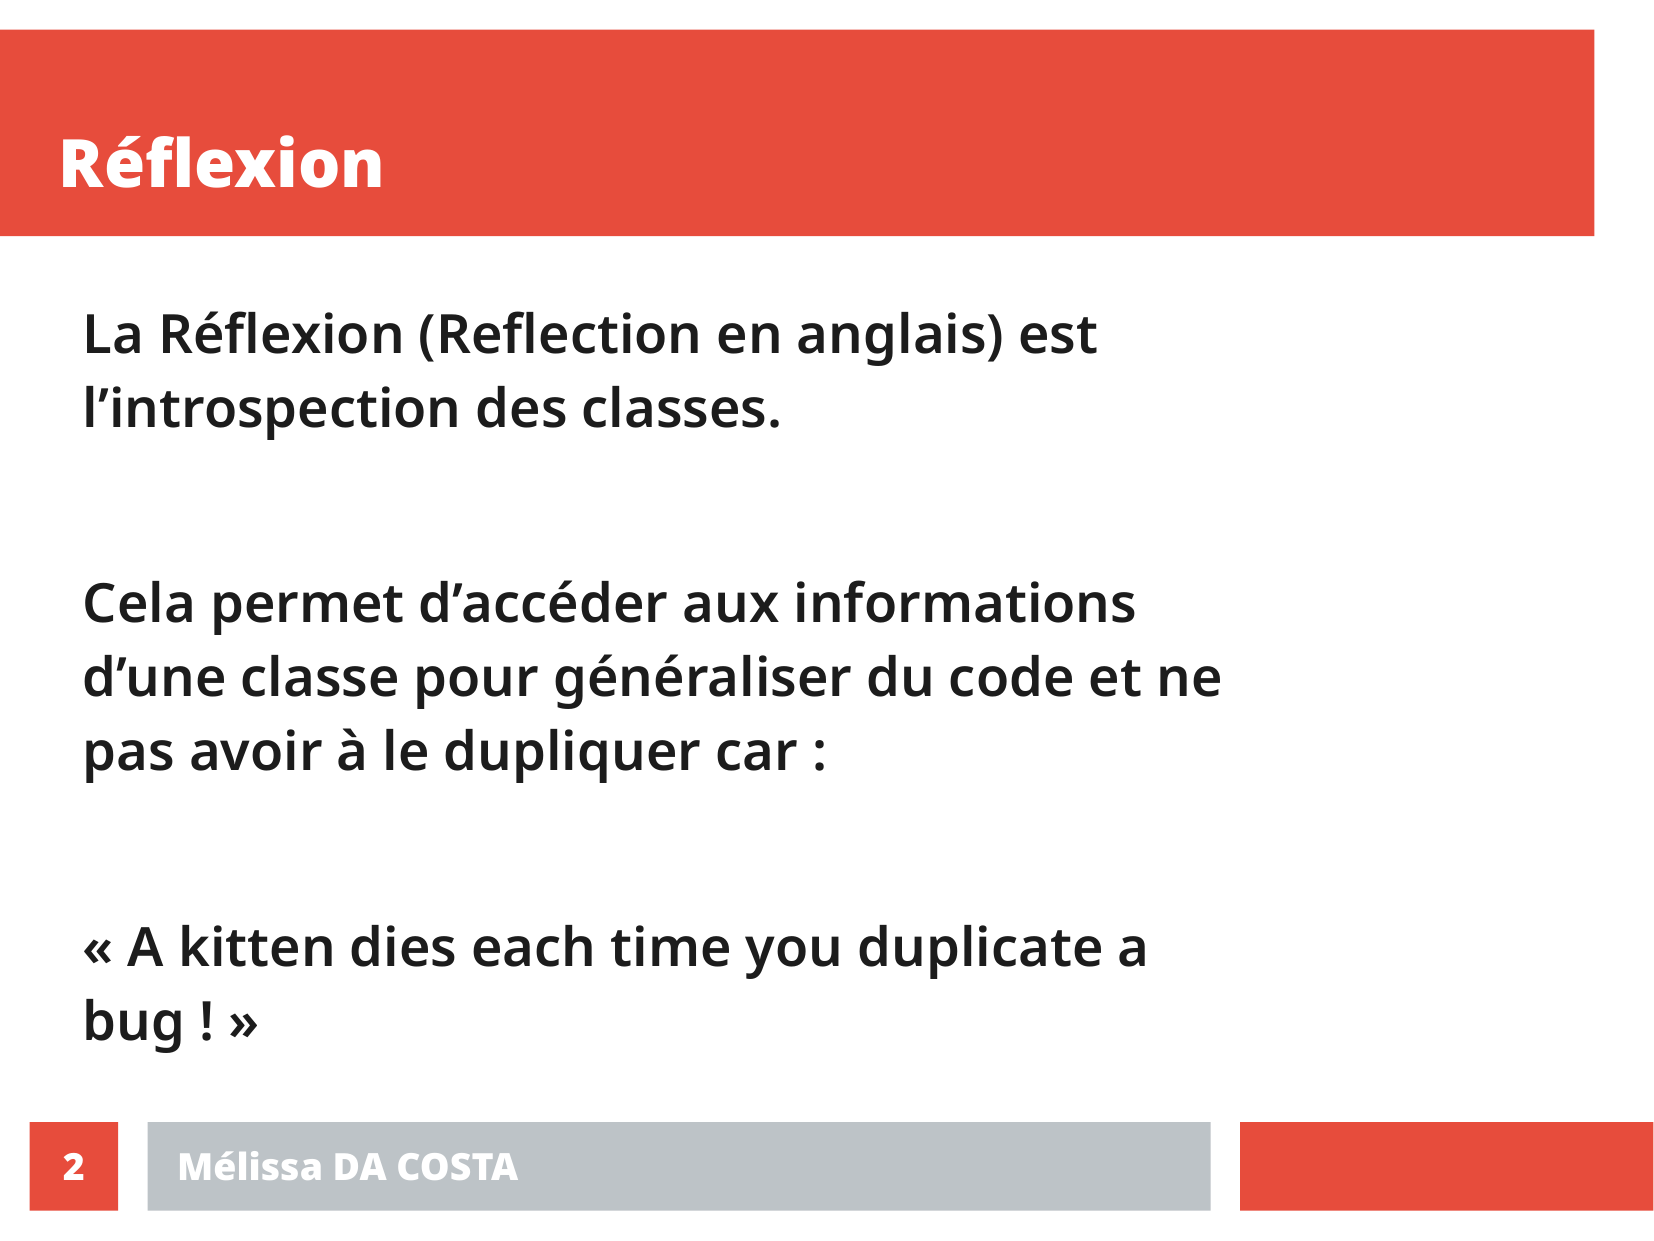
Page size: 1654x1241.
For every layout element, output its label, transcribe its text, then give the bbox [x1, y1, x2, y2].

title Réflexion [59, 59, 1595, 207]
list La Réflexion (Reflection en anglais) est l’introspection des classes. Cela permet d’accéder aux informations d’une classe pour généraliser du code et ne pas avoir à le dupliquer car : « A kitten dies each time you duplicate a bug ! » [82, 295, 1247, 1063]
